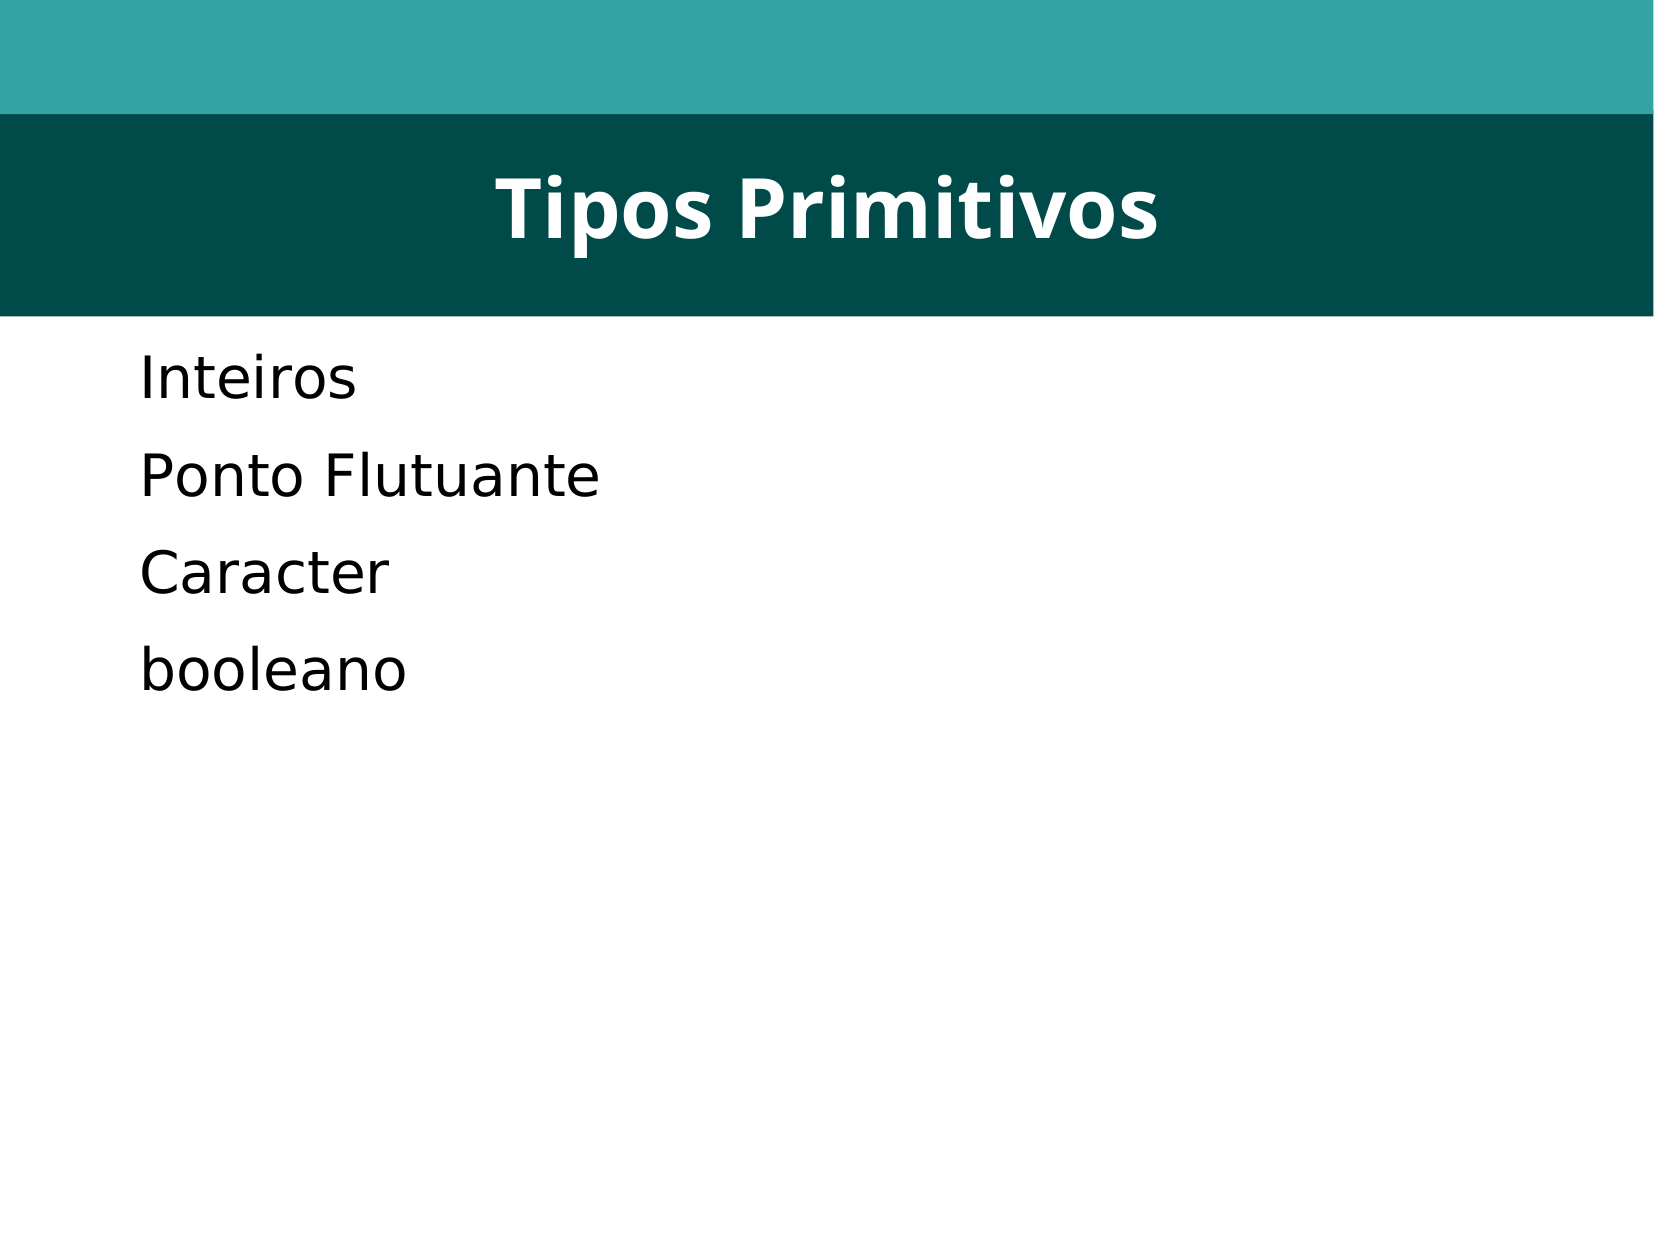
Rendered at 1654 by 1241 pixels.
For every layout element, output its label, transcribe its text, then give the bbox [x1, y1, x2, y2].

title Tipos Primitivos [121, 102, 1534, 311]
list Inteiros Ponto Flutuante Caracter booleano [121, 344, 1534, 1127]
